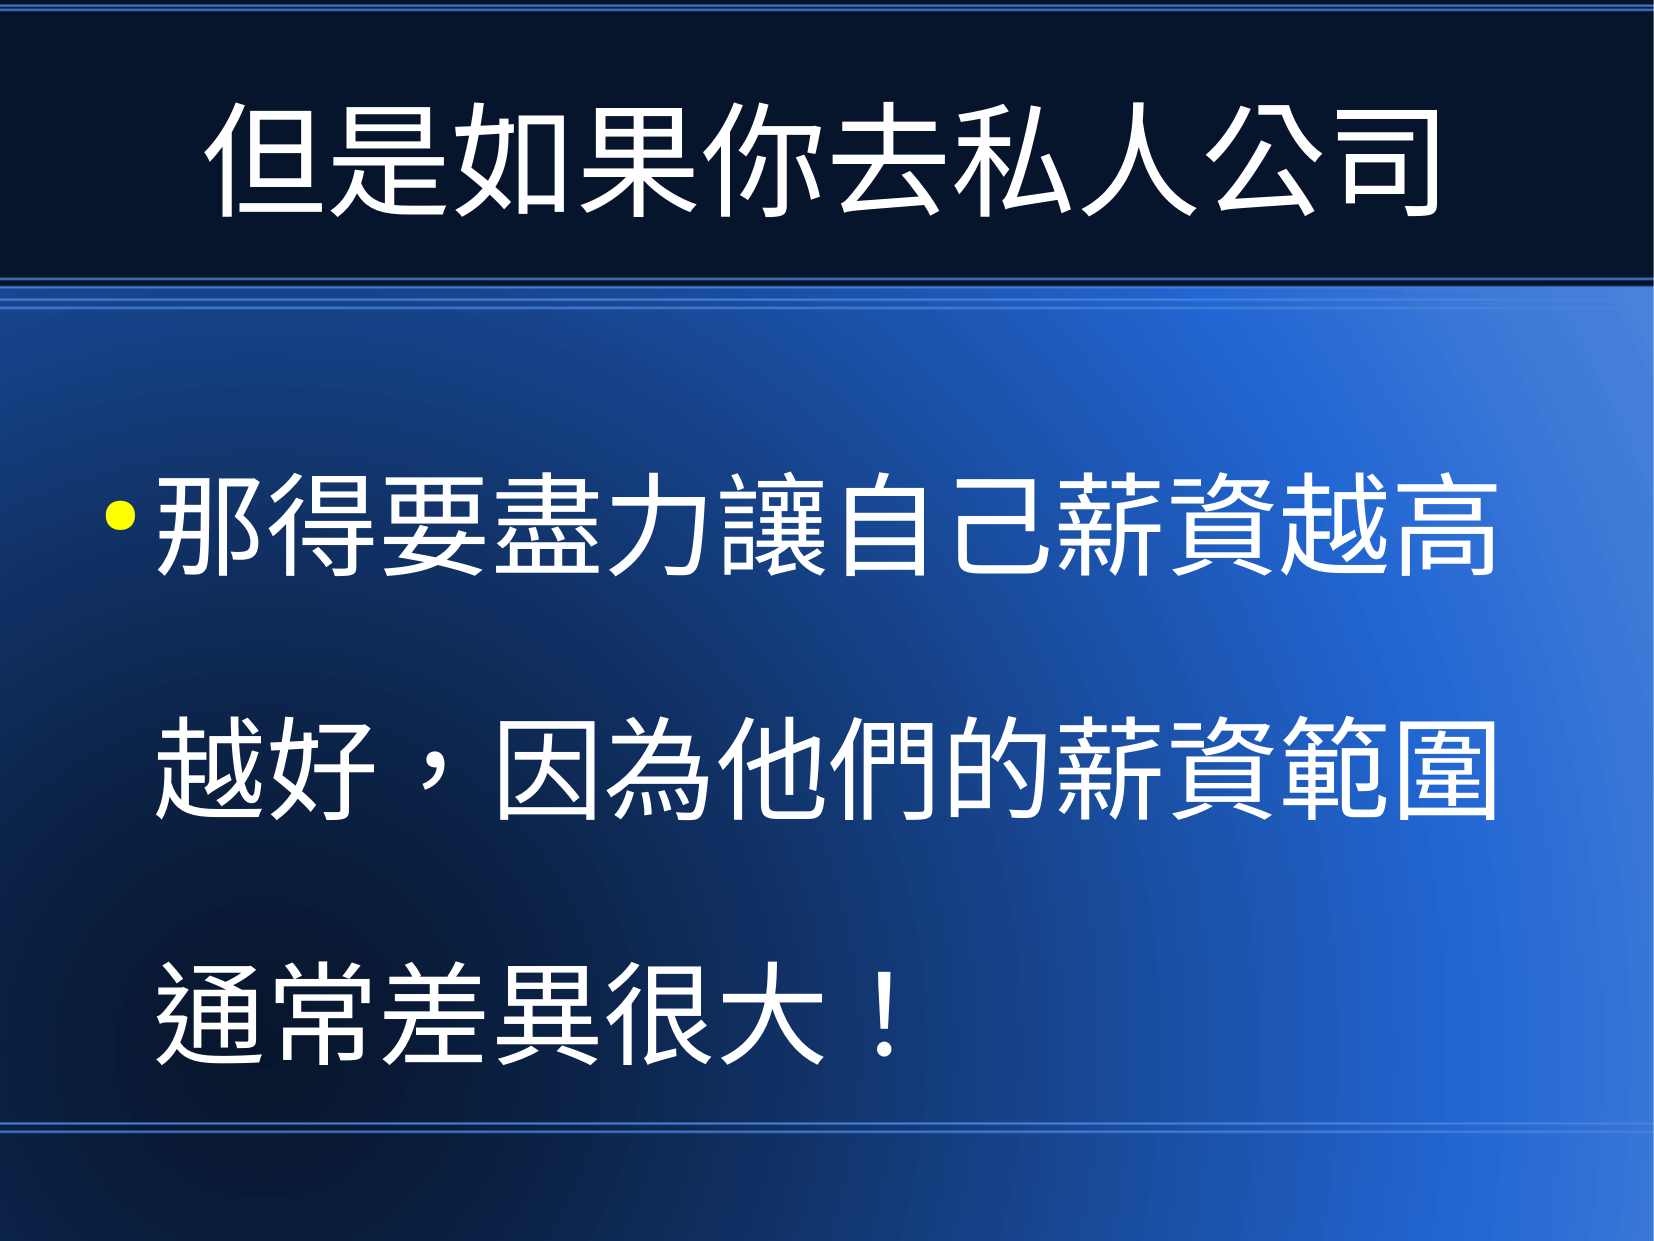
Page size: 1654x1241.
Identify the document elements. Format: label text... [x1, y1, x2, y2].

list 那得要盡力讓自己薪資越高越好，因為他們的薪資範圍通常差異很大！ [82, 355, 1571, 1241]
title 但是如果你去私人公司 [82, 49, 1571, 257]
picture [0, 0, 1654, 1241]
